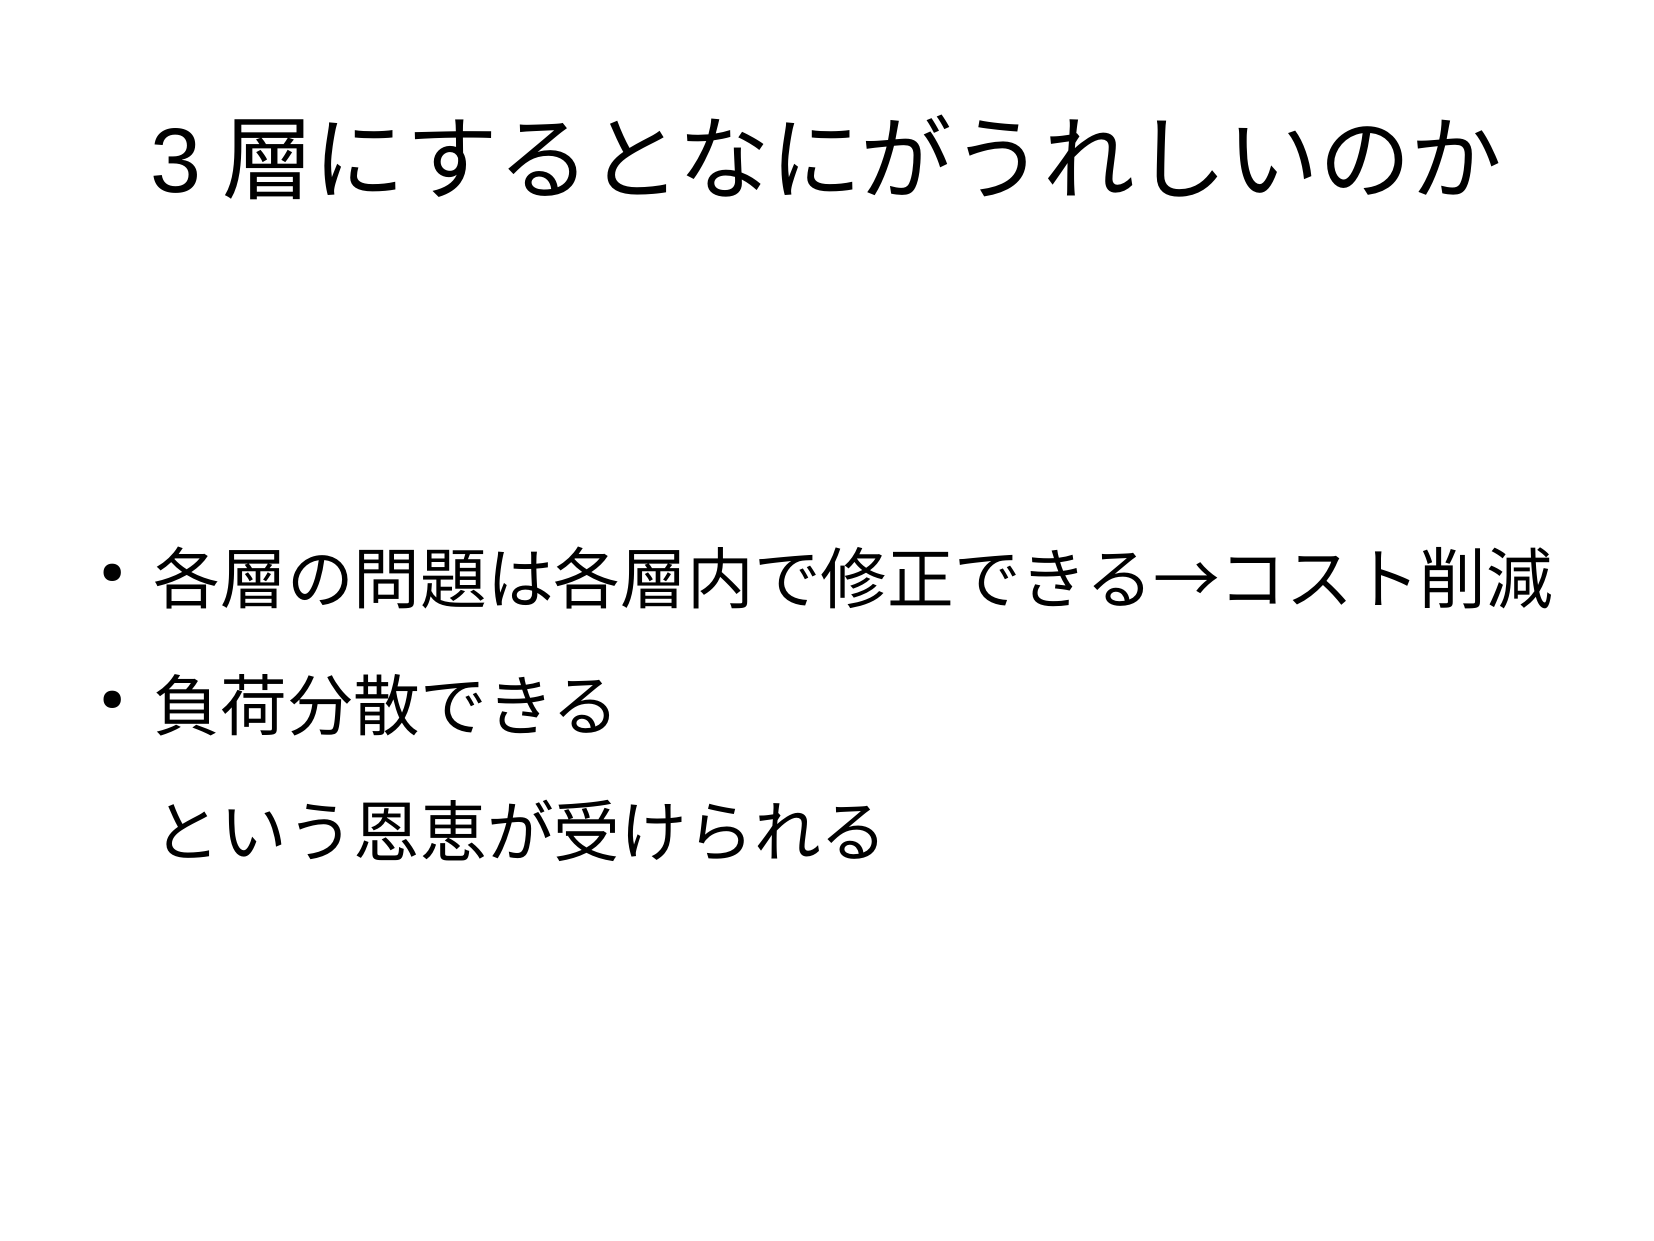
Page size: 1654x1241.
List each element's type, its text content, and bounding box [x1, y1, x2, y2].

title 3層にするとなにがうれしいのか [82, 49, 1571, 257]
list 各層の問題は各層内で修正できる→コスト削減 負荷分散できる という恩恵が受けられる [82, 526, 1571, 910]
